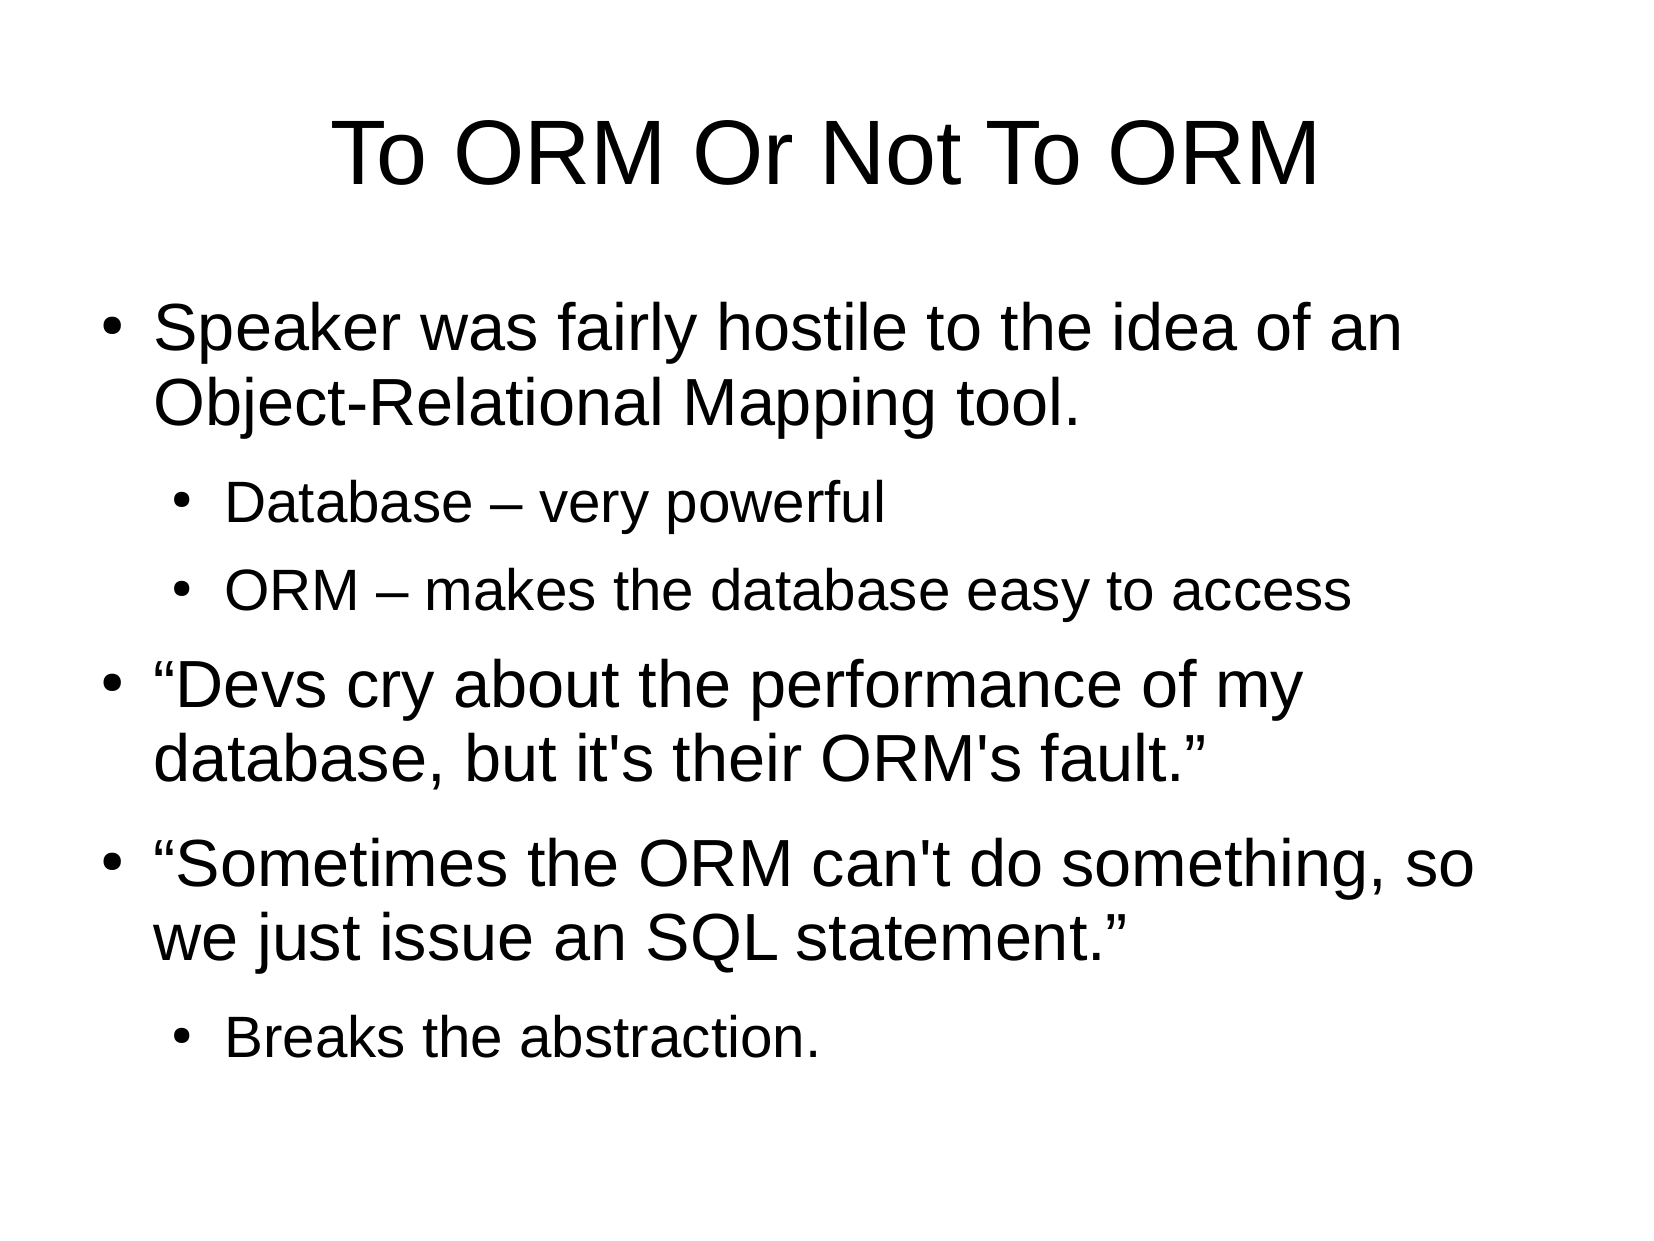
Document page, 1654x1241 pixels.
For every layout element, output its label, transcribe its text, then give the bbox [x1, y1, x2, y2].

title To ORM Or Not To ORM [82, 56, 1571, 250]
list Speaker was fairly hostile to the idea of an Object-Relational Mapping tool. Database – very powerful ORM – makes the database easy to access “Devs cry about the performance of my database, but it's their ORM's fault.” “Sometimes the ORM can't do something, so we just issue an SQL statement.” Breaks the abstraction. [82, 290, 1571, 1109]
